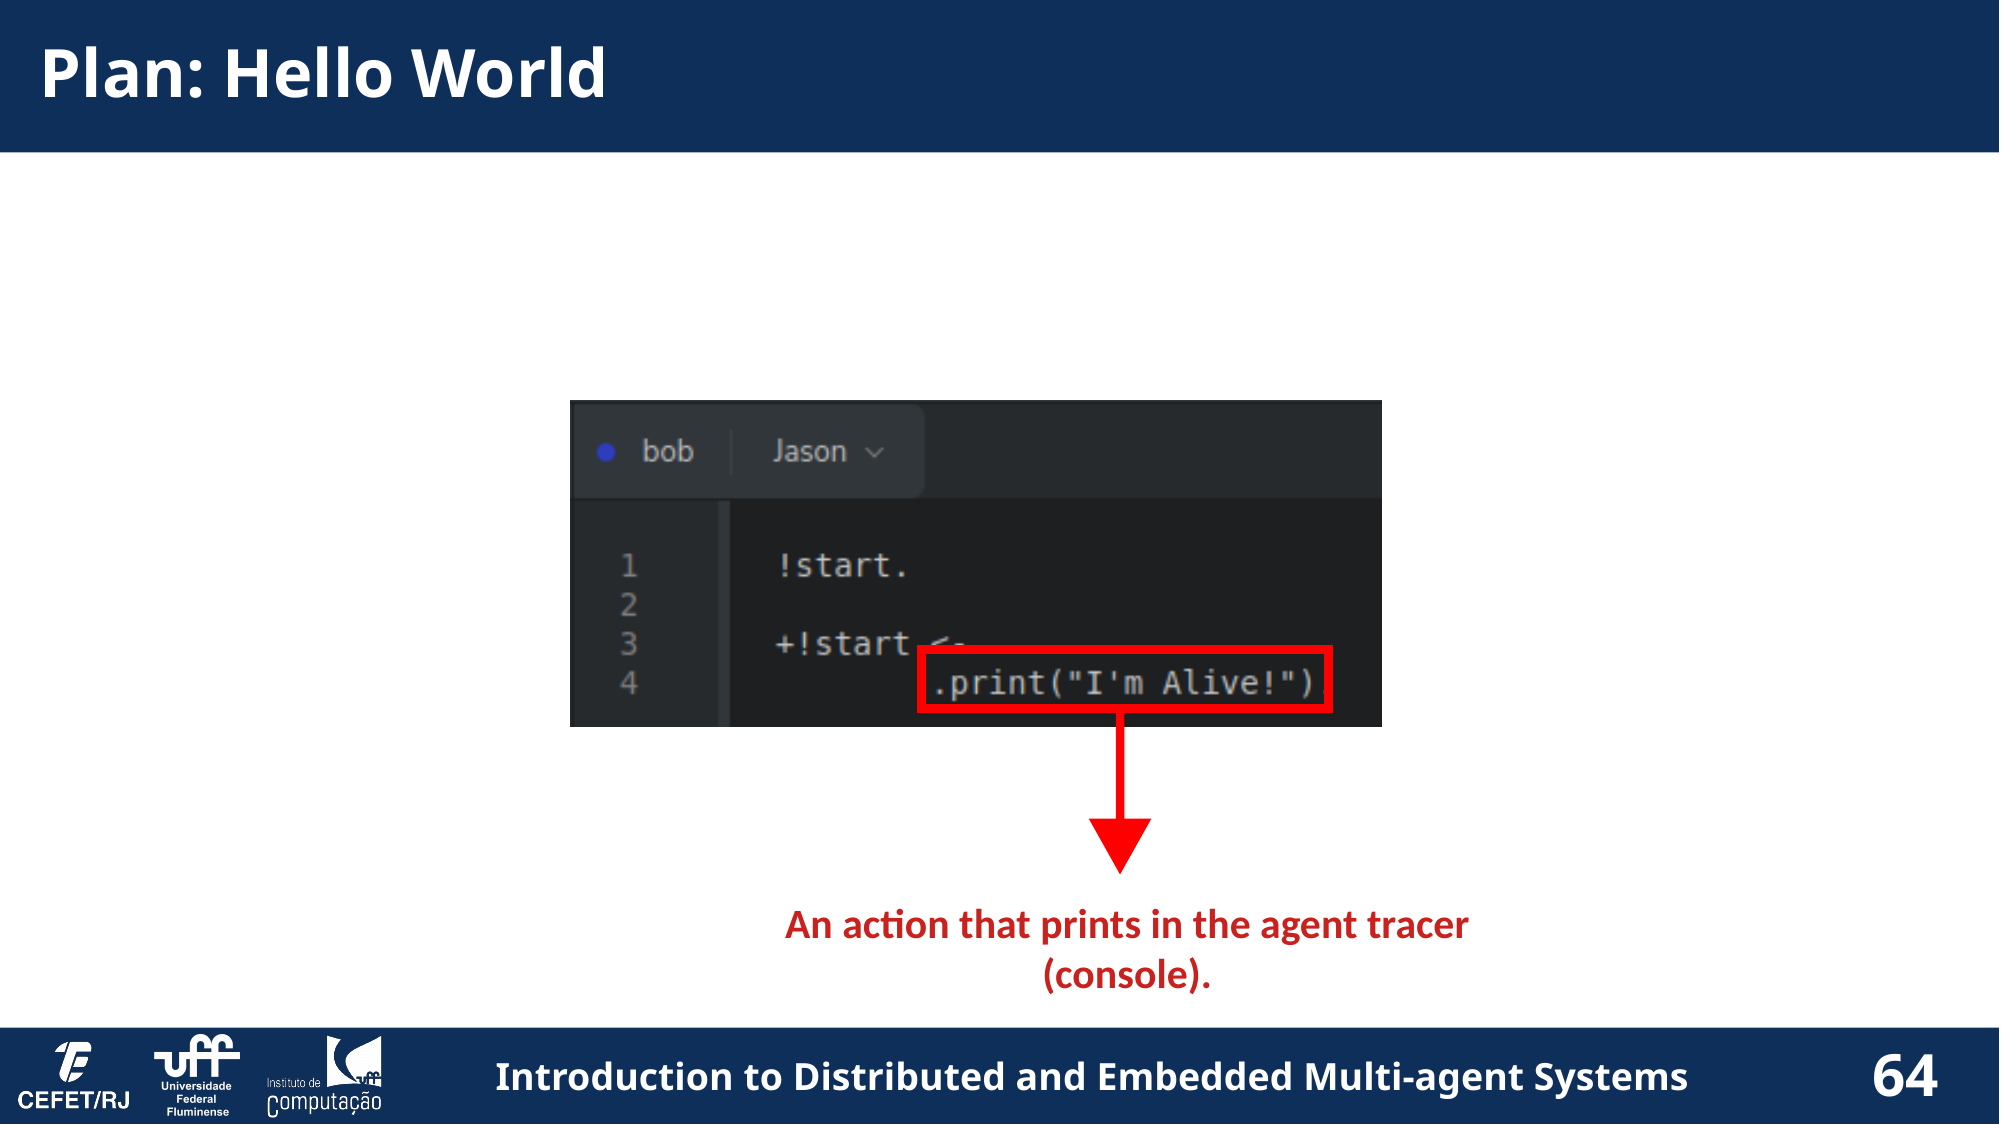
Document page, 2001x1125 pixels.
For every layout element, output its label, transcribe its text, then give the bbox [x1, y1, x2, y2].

picture [265, 1033, 383, 1118]
picture [570, 400, 1382, 727]
picture [18, 1021, 129, 1125]
picture [926, 654, 1324, 704]
text_box Plan: Hello World [25, 23, 1999, 119]
picture [153, 1033, 241, 1121]
text_box [1088, 708, 1152, 875]
text_box An action that prints in the agent tracer (console). [761, 889, 1493, 1004]
